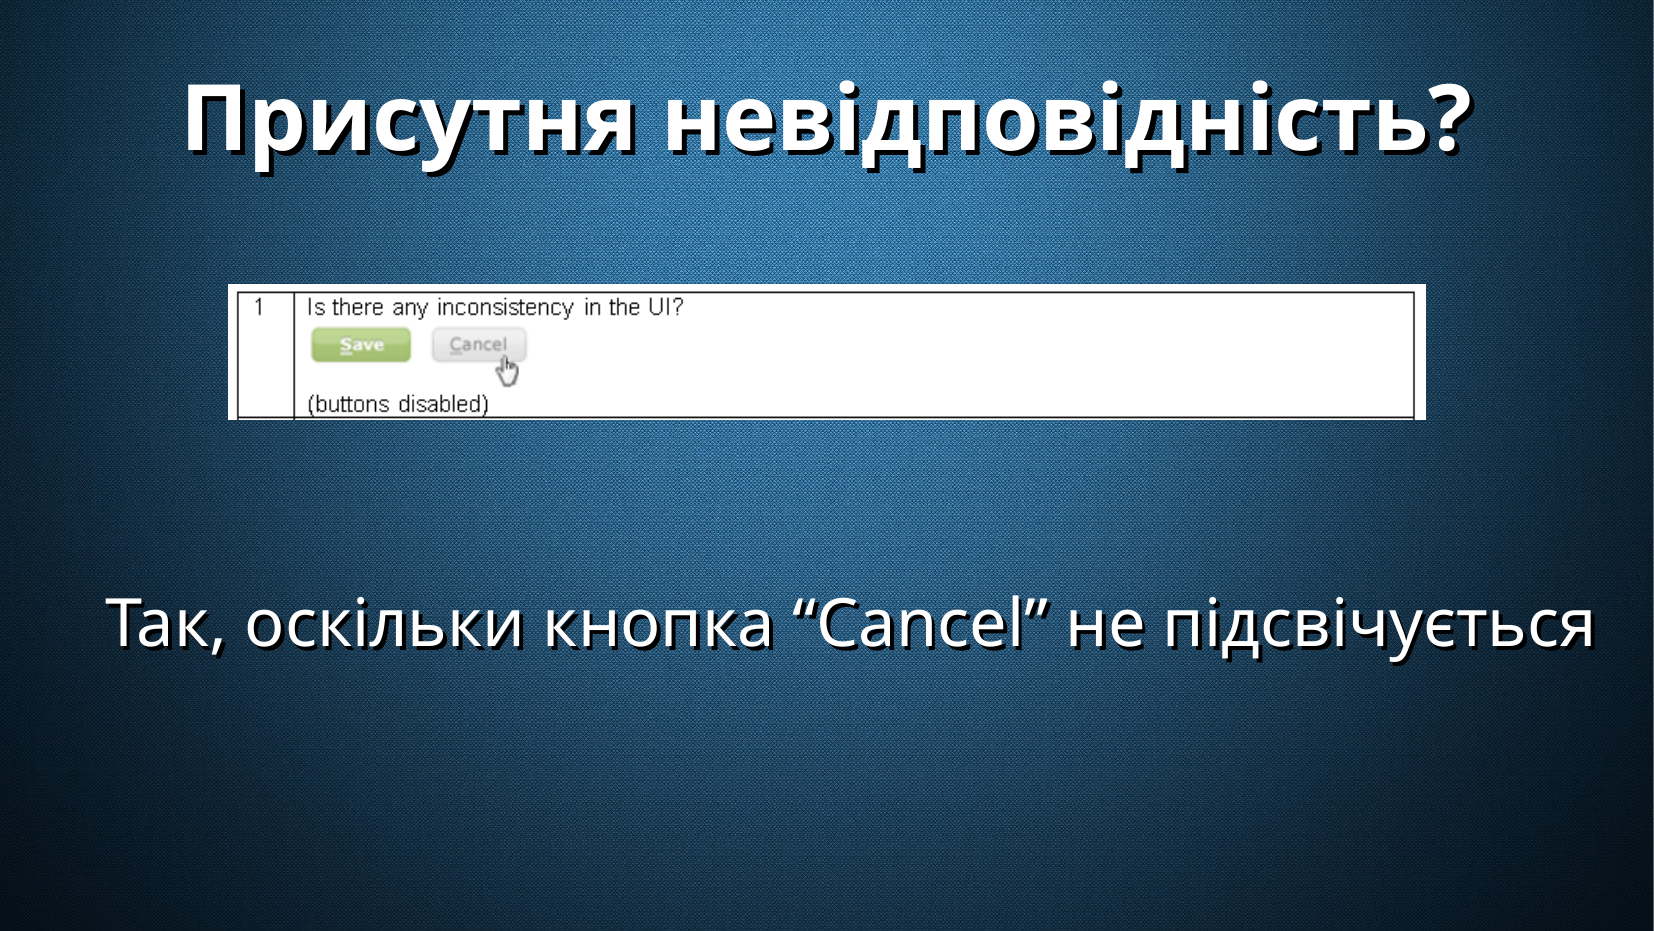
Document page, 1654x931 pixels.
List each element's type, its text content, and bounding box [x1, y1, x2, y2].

subtitle Так, оскільки кнопка “Cancel” не підсвічується [105, 480, 1616, 765]
title Присутня невідповідність? [82, 37, 1571, 193]
picture [0, 0, 1654, 931]
